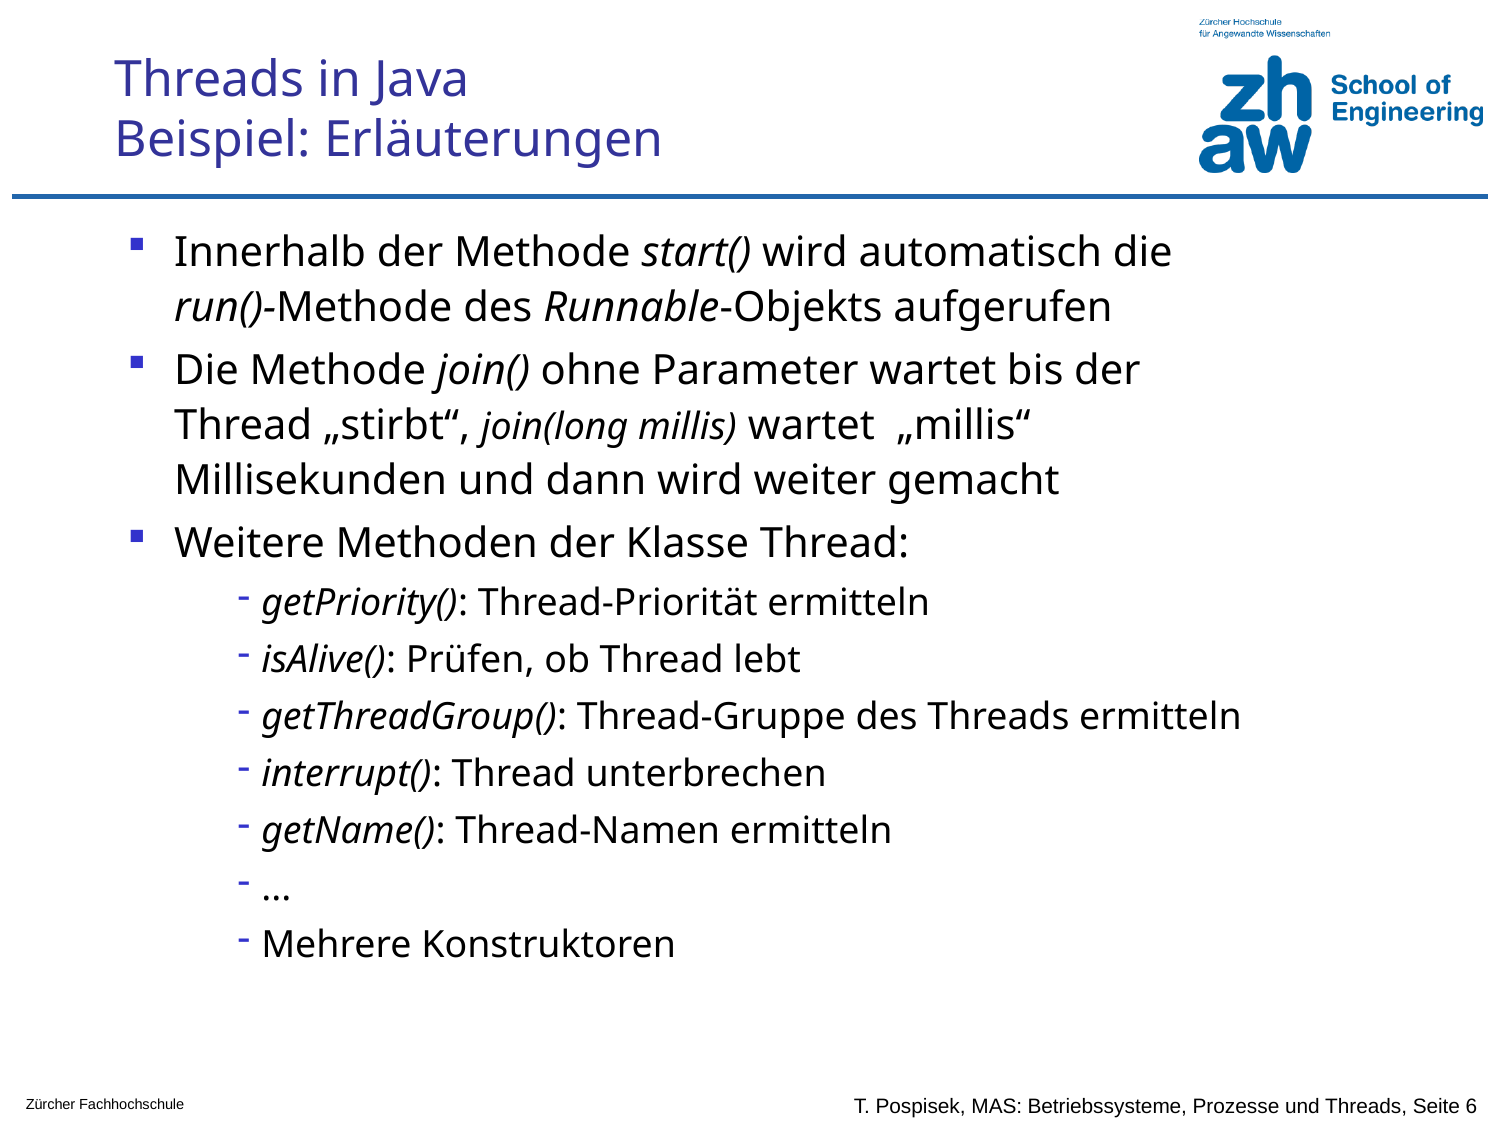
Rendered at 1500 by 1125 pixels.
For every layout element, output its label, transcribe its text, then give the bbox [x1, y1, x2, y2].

picture [1199, 19, 1483, 173]
text_box Innerhalb der Methode start() wird automatisch die run()-Methode des Runnable-Objekts aufgerufen Die Methode join() ohne Parameter wartet bis der Thread „stirbt“, join(long millis) wartet „millis“ Millisekunden und dann wird weiter gemacht Weitere Methoden der Klasse Thread: getPriority(): Thread-Priorität ermitteln isAlive(): Prüfen, ob Thread lebt getThreadGroup(): Thread-Gruppe des Threads ermitteln interrupt(): Thread unterbrechen getName(): Thread-Namen ermitteln ... Mehrere Konstruktoren [112, 212, 1300, 1030]
title Threads in Java Beispiel: Erläuterungen [99, 50, 1379, 163]
